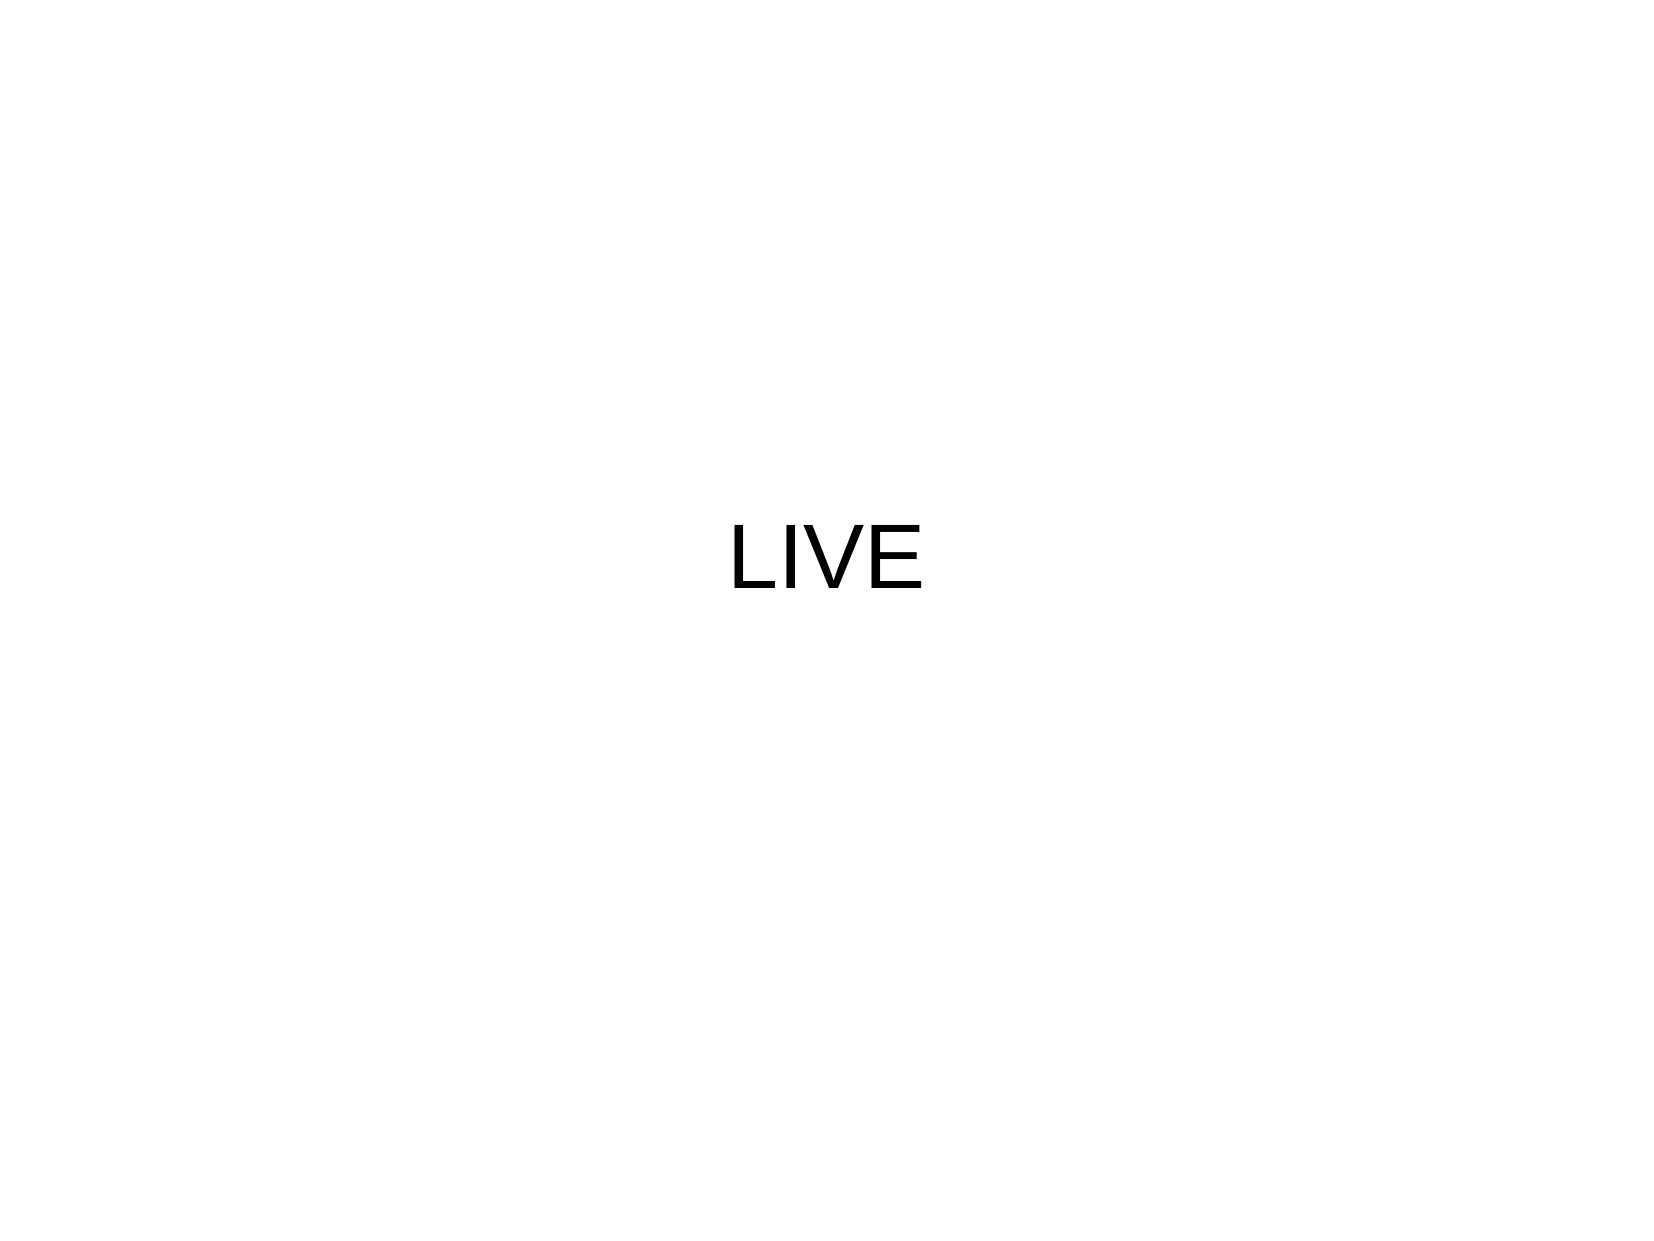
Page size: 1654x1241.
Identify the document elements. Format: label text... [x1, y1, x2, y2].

title LIVE [82, 452, 1571, 661]
